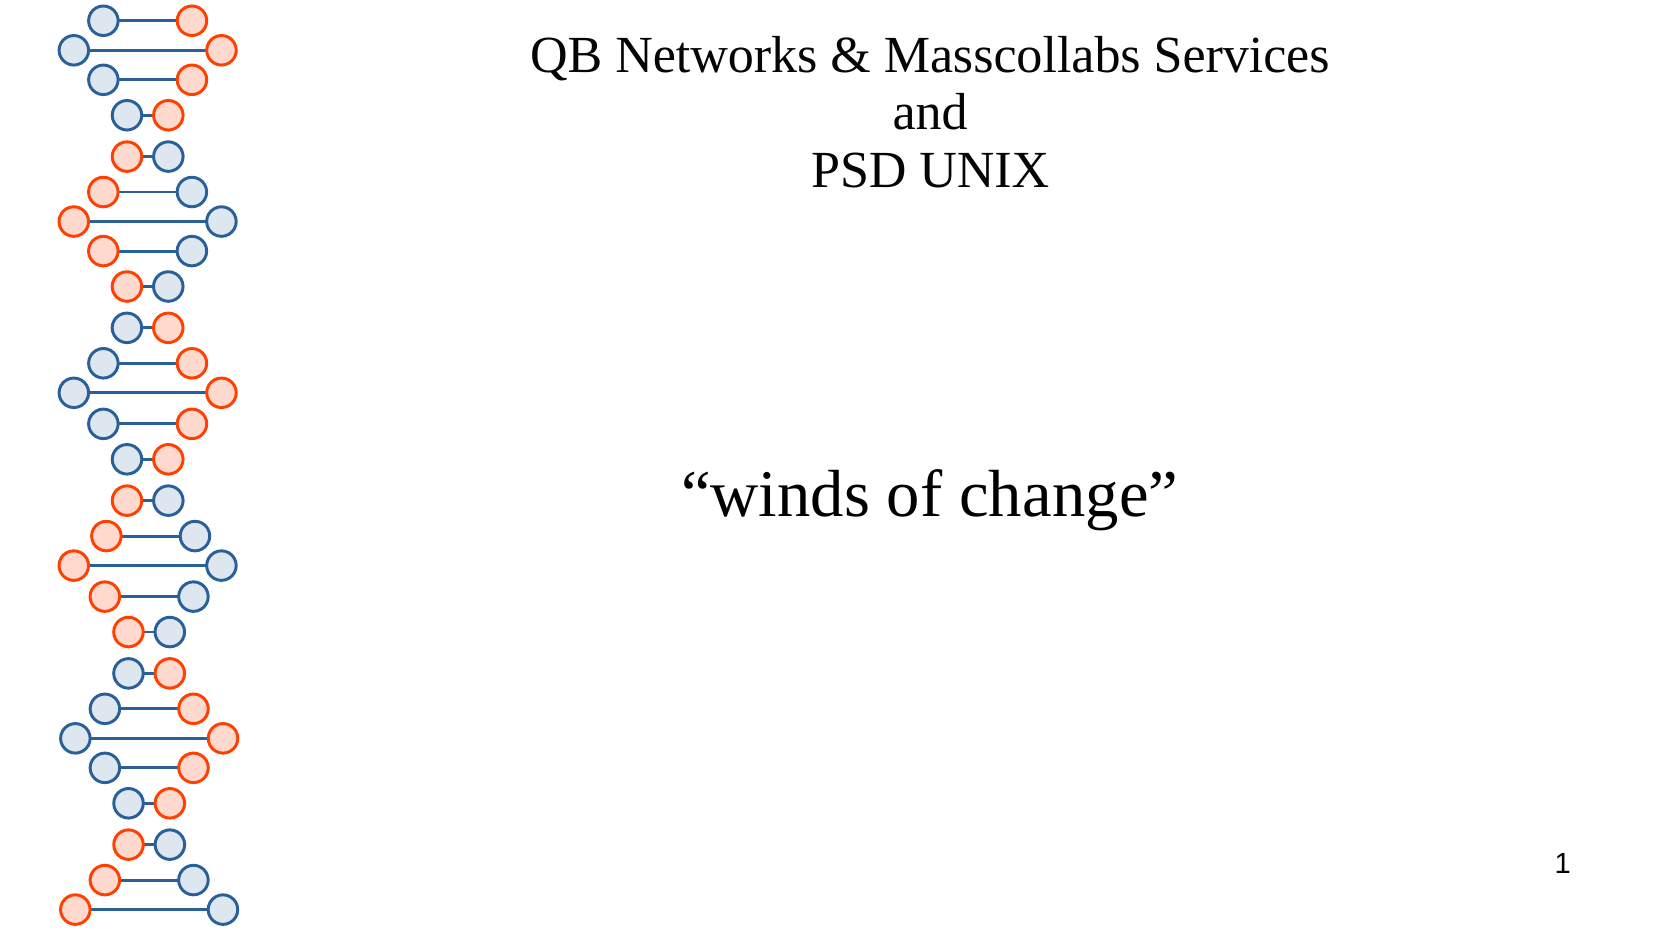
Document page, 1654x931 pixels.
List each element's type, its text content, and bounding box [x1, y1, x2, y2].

subtitle “winds of change” [265, 224, 1595, 764]
title QB Networks & Masscollabs Services and PSD UNIX [265, 25, 1595, 199]
